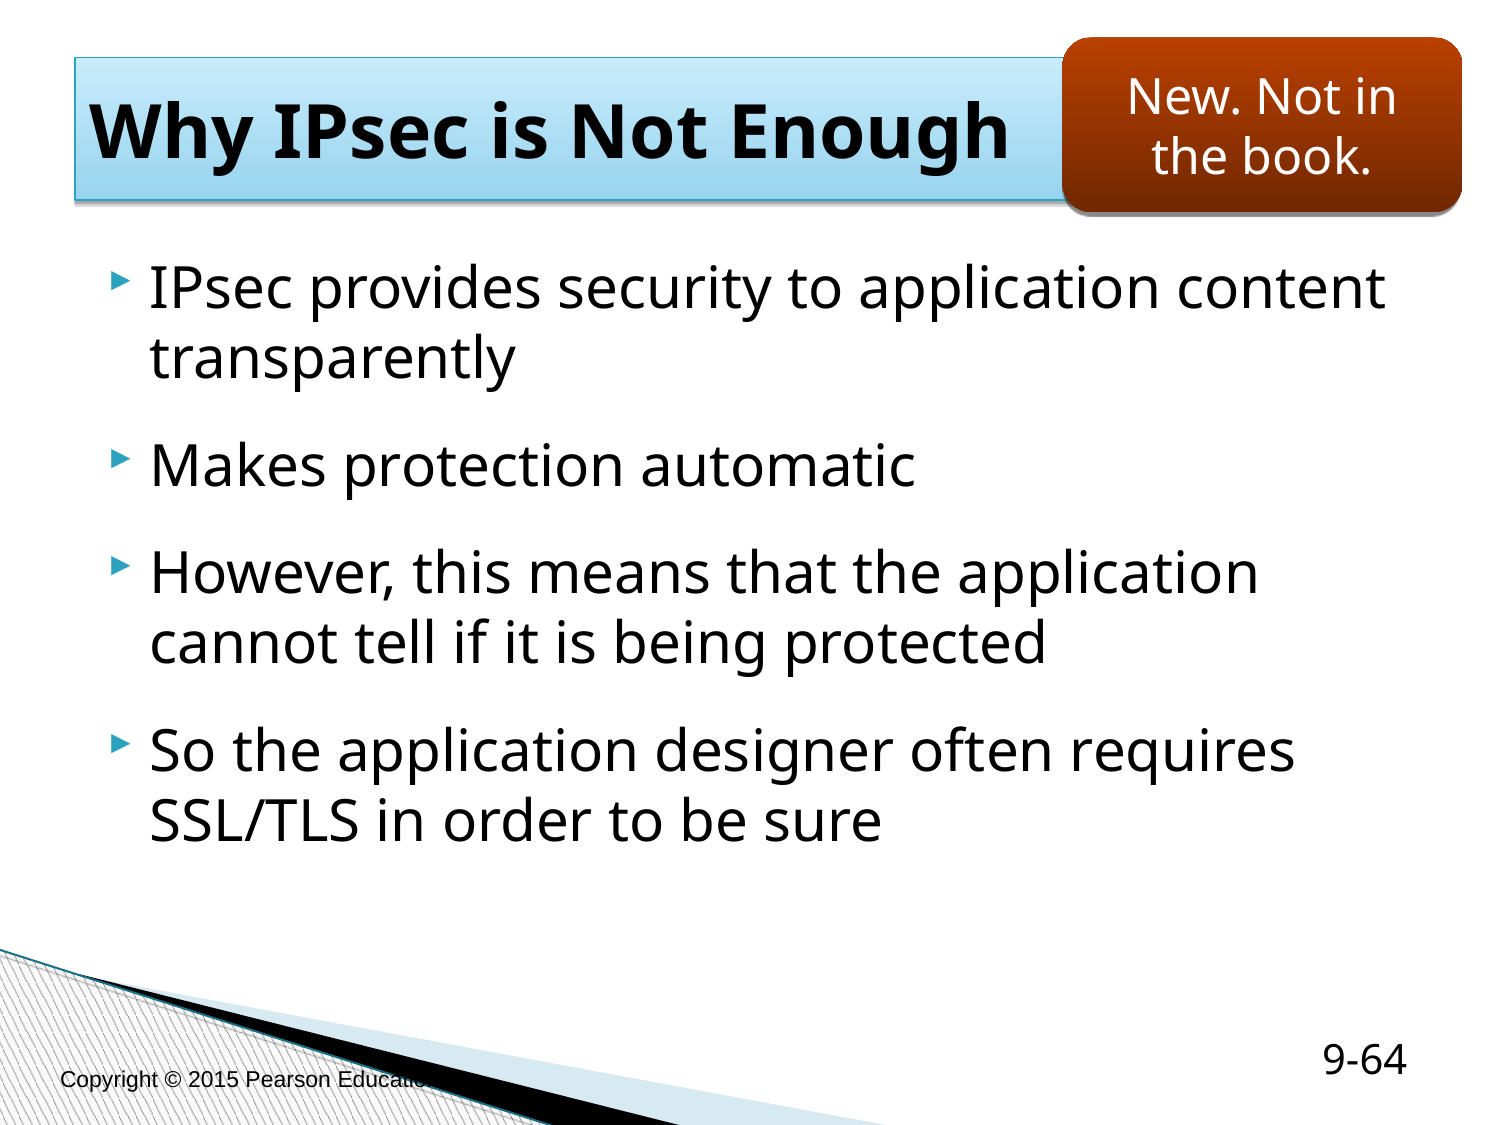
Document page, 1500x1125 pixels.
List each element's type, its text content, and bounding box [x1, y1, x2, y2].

slide_number 9-<number> [1287, 1037, 1423, 1098]
title Why IPsec is Not Enough [75, 57, 1067, 200]
text_box New. Not in the book. [1062, 37, 1463, 213]
picture [0, 952, 543, 1125]
footer Copyright © 2015 Pearson Education, Inc. [37, 1050, 513, 1100]
list IPsec provides security to application content transparently Makes protection automatic However, this means that the application cannot tell if it is being protected So the application designer often requires SSL/TLS in order to be sure [75, 242, 1425, 986]
